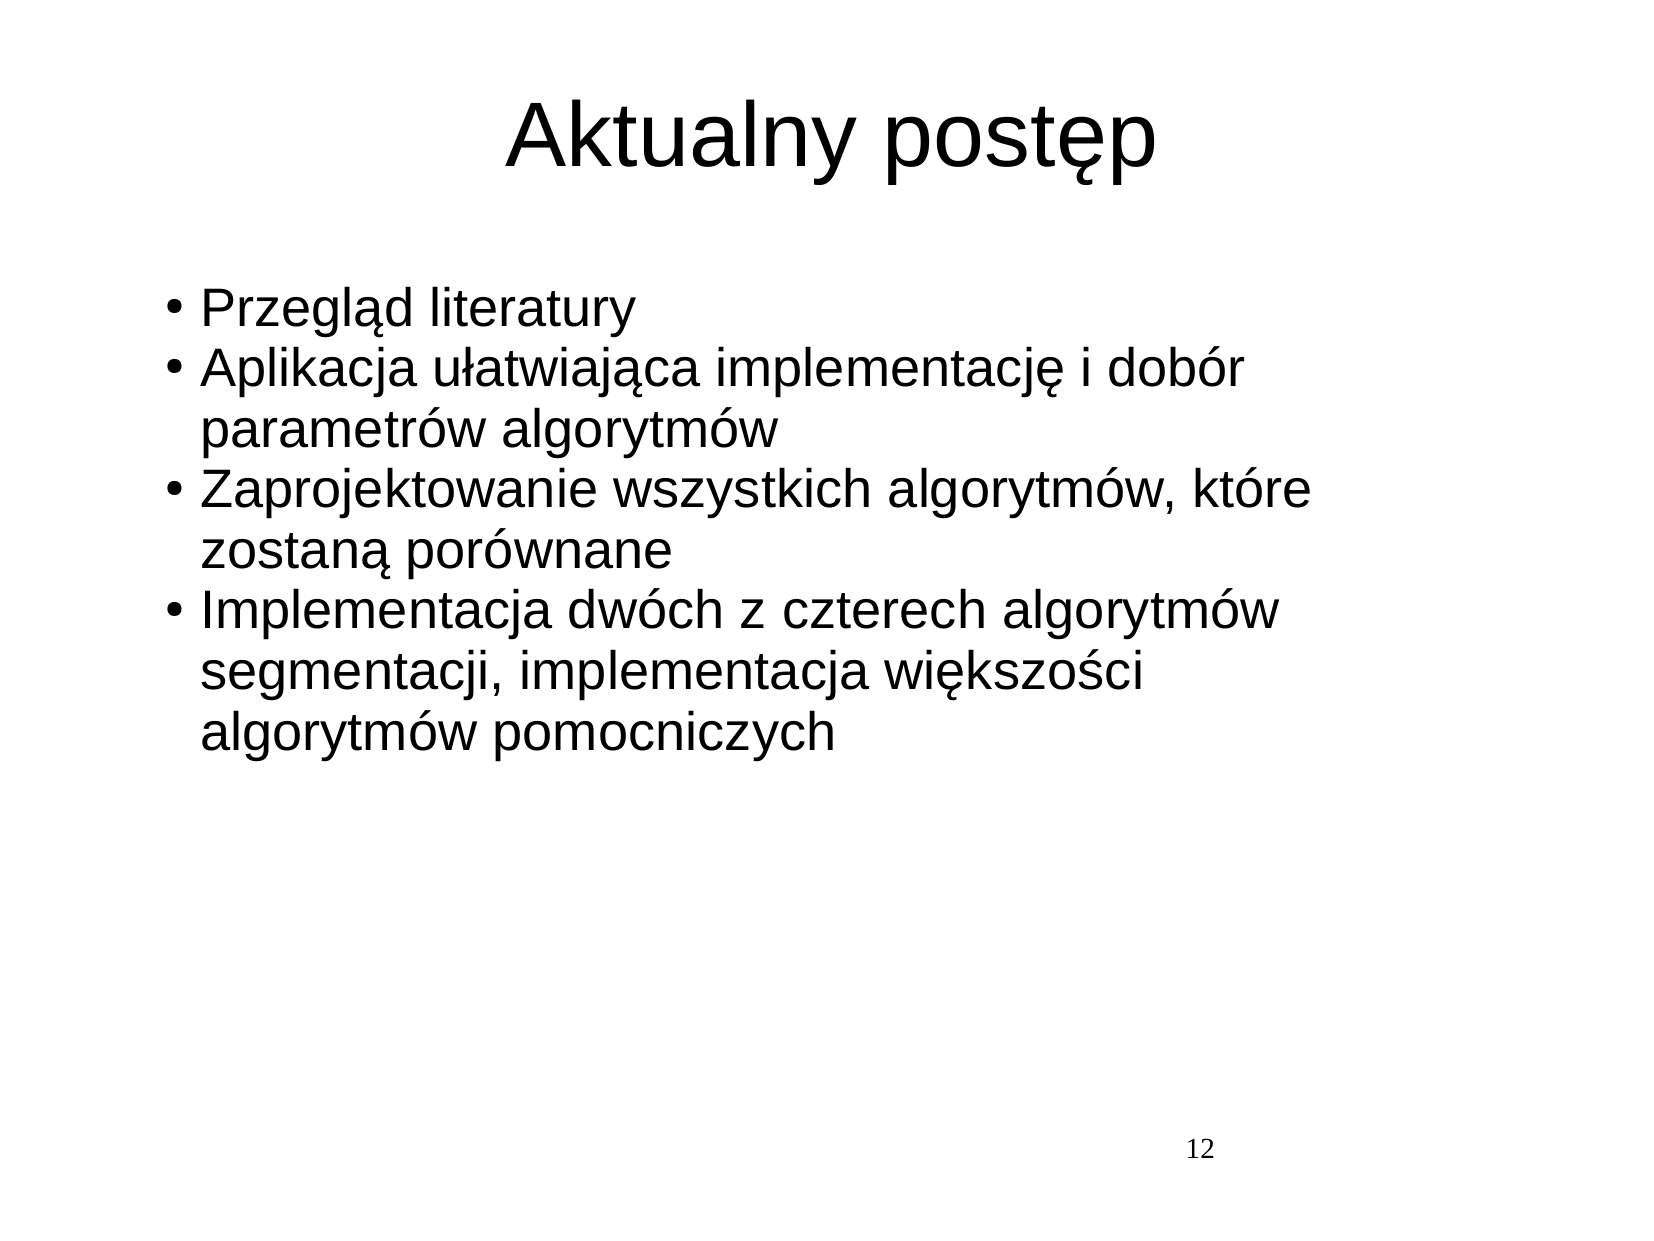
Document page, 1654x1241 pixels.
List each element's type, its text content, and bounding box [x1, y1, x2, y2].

text_box Przegląd literatury Aplikacja ułatwiająca implementację i dobór parametrów algorytmów Zaprojektowanie wszystkich algorytmów, które zostaną porównane Implementacja dwóch z czterech algorytmów segmentacji, implementacja większości algorytmów pomocniczych [150, 270, 1426, 771]
title Aktualny postęp [82, 49, 1583, 211]
